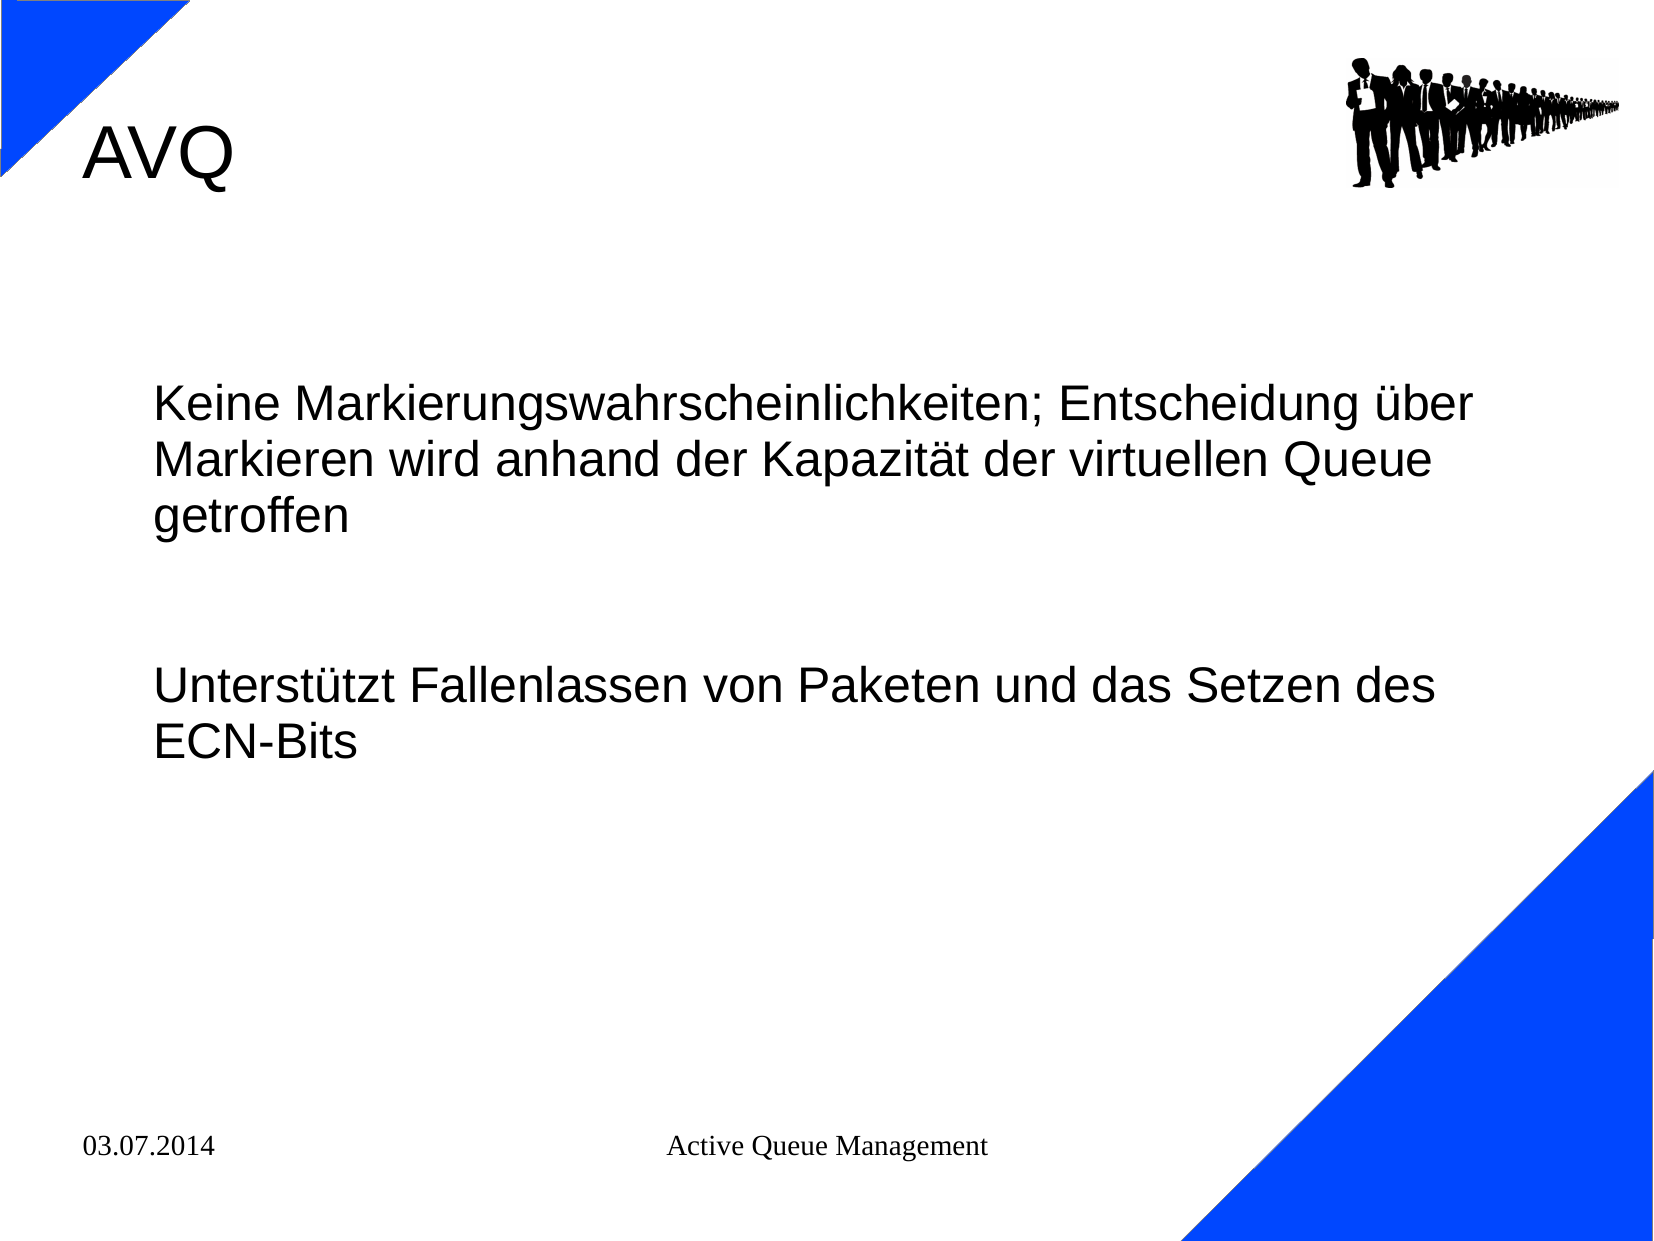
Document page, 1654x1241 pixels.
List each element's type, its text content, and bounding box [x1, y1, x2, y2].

picture [1346, 58, 1619, 188]
text_box [1180, 770, 1654, 1241]
text_box [0, 0, 190, 177]
list Keine Markierungswahrscheinlichkeiten; Entscheidung über Markieren wird anhand der Kapazität der virtuellen Queue getroffen Unterstützt Fallenlassen von Paketen und das Setzen des ECN-Bits [82, 290, 1571, 1109]
title AVQ [82, 49, 1571, 257]
